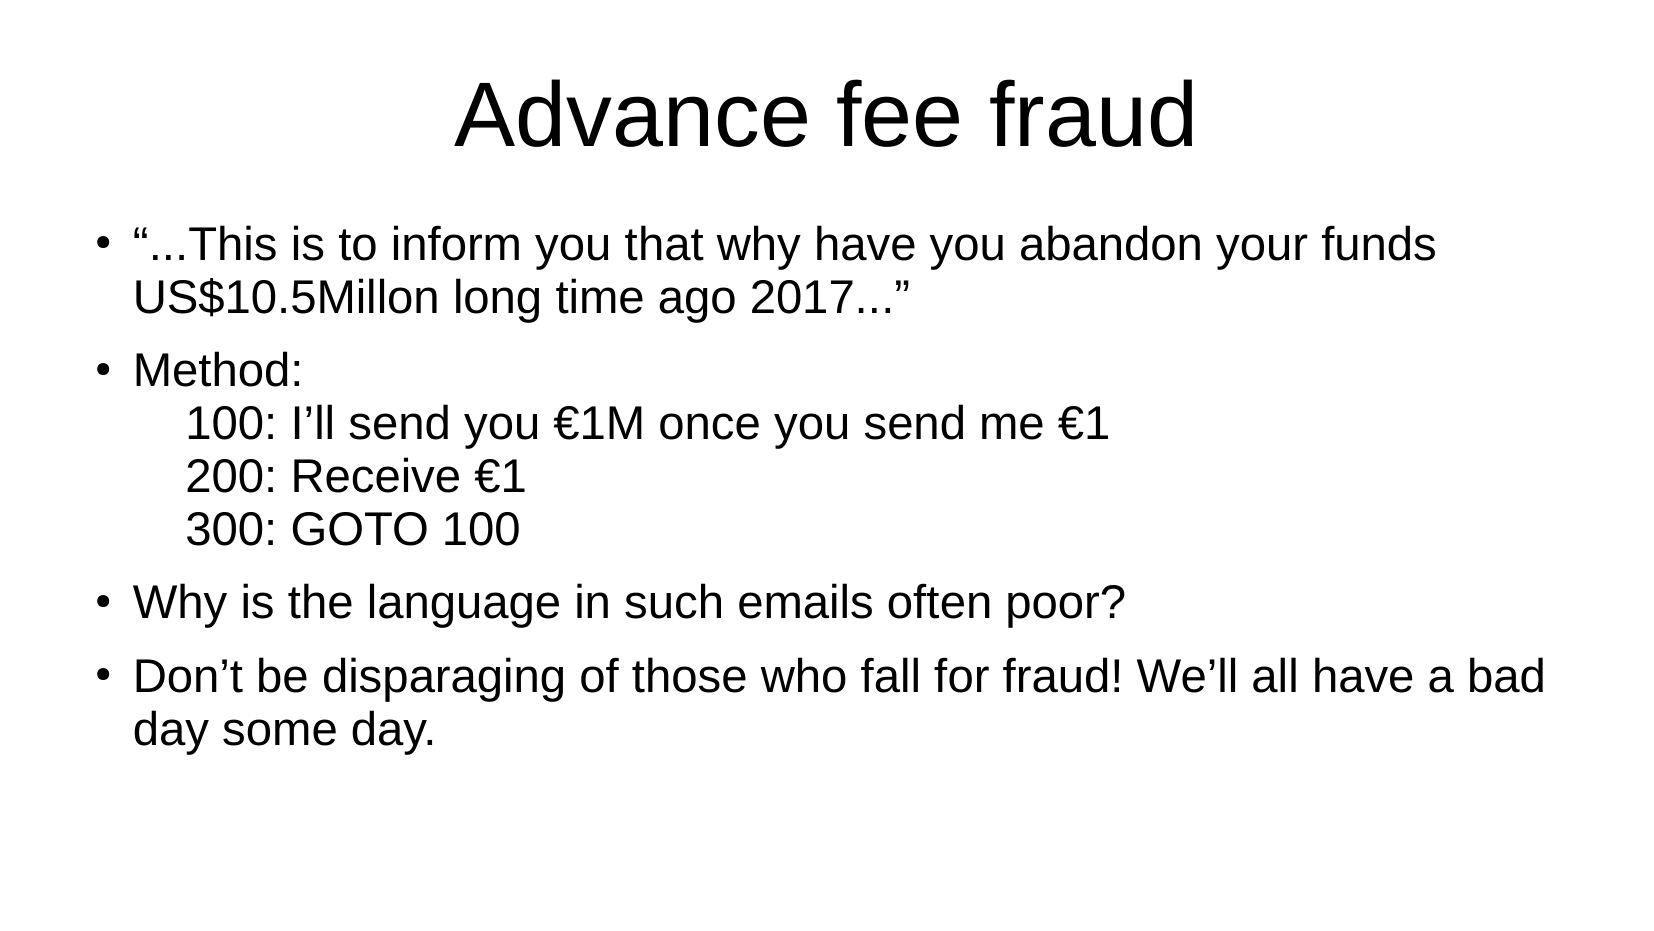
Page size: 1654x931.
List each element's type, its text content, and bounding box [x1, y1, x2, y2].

title Advance fee fraud [82, 37, 1571, 193]
list “...This is to inform you that why have you abandon your funds US$10.5Millon long time ago 2017...” Method: 100: I’ll send you €1M once you send me €1 200: Receive €1 300: GOTO 100 Why is the language in such emails often poor? Don’t be disparaging of those who fall for fraud! We’ll all have a bad day some day. [82, 217, 1571, 758]
